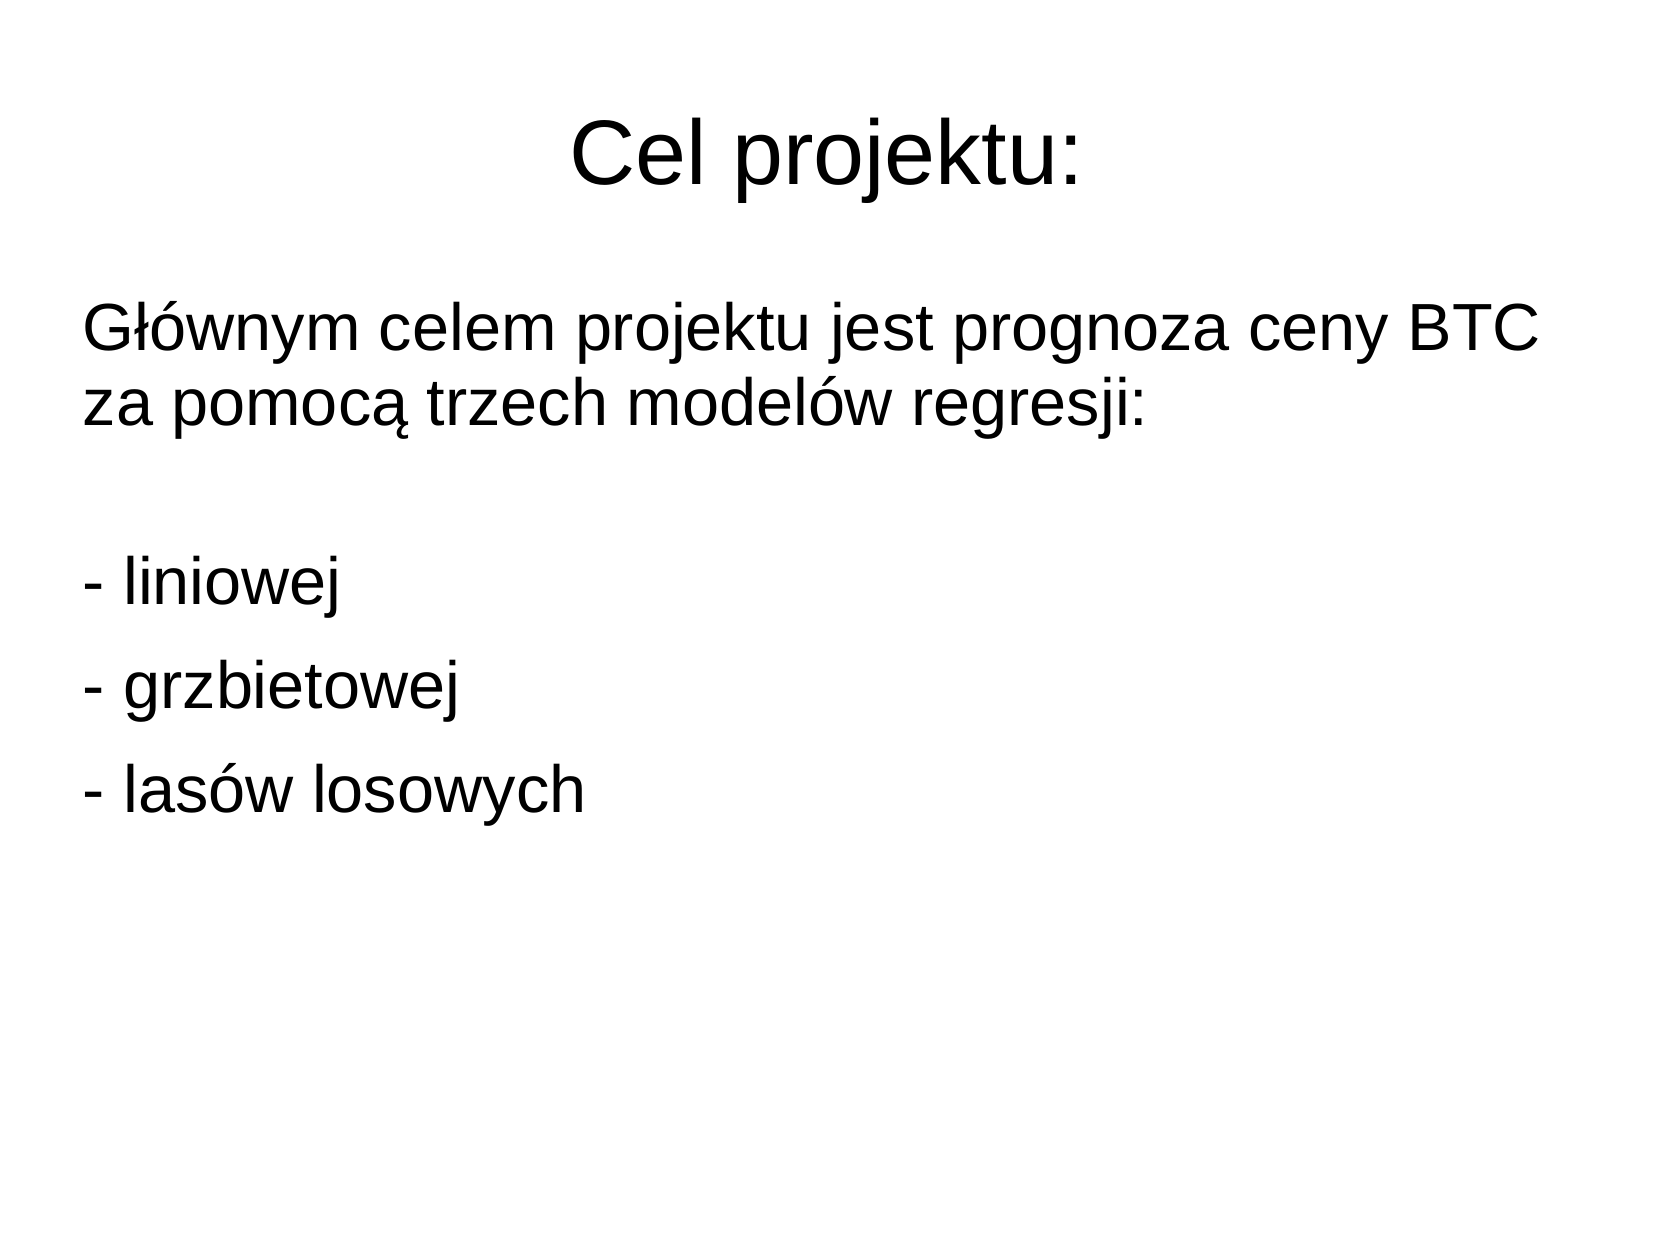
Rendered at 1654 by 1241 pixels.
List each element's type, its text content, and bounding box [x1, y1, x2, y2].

title Cel projektu: [82, 49, 1571, 257]
list Głównym celem projektu jest prognoza ceny BTC za pomocą trzech modelów regresji: - liniowej - grzbietowej - lasów losowych [82, 290, 1571, 1109]
